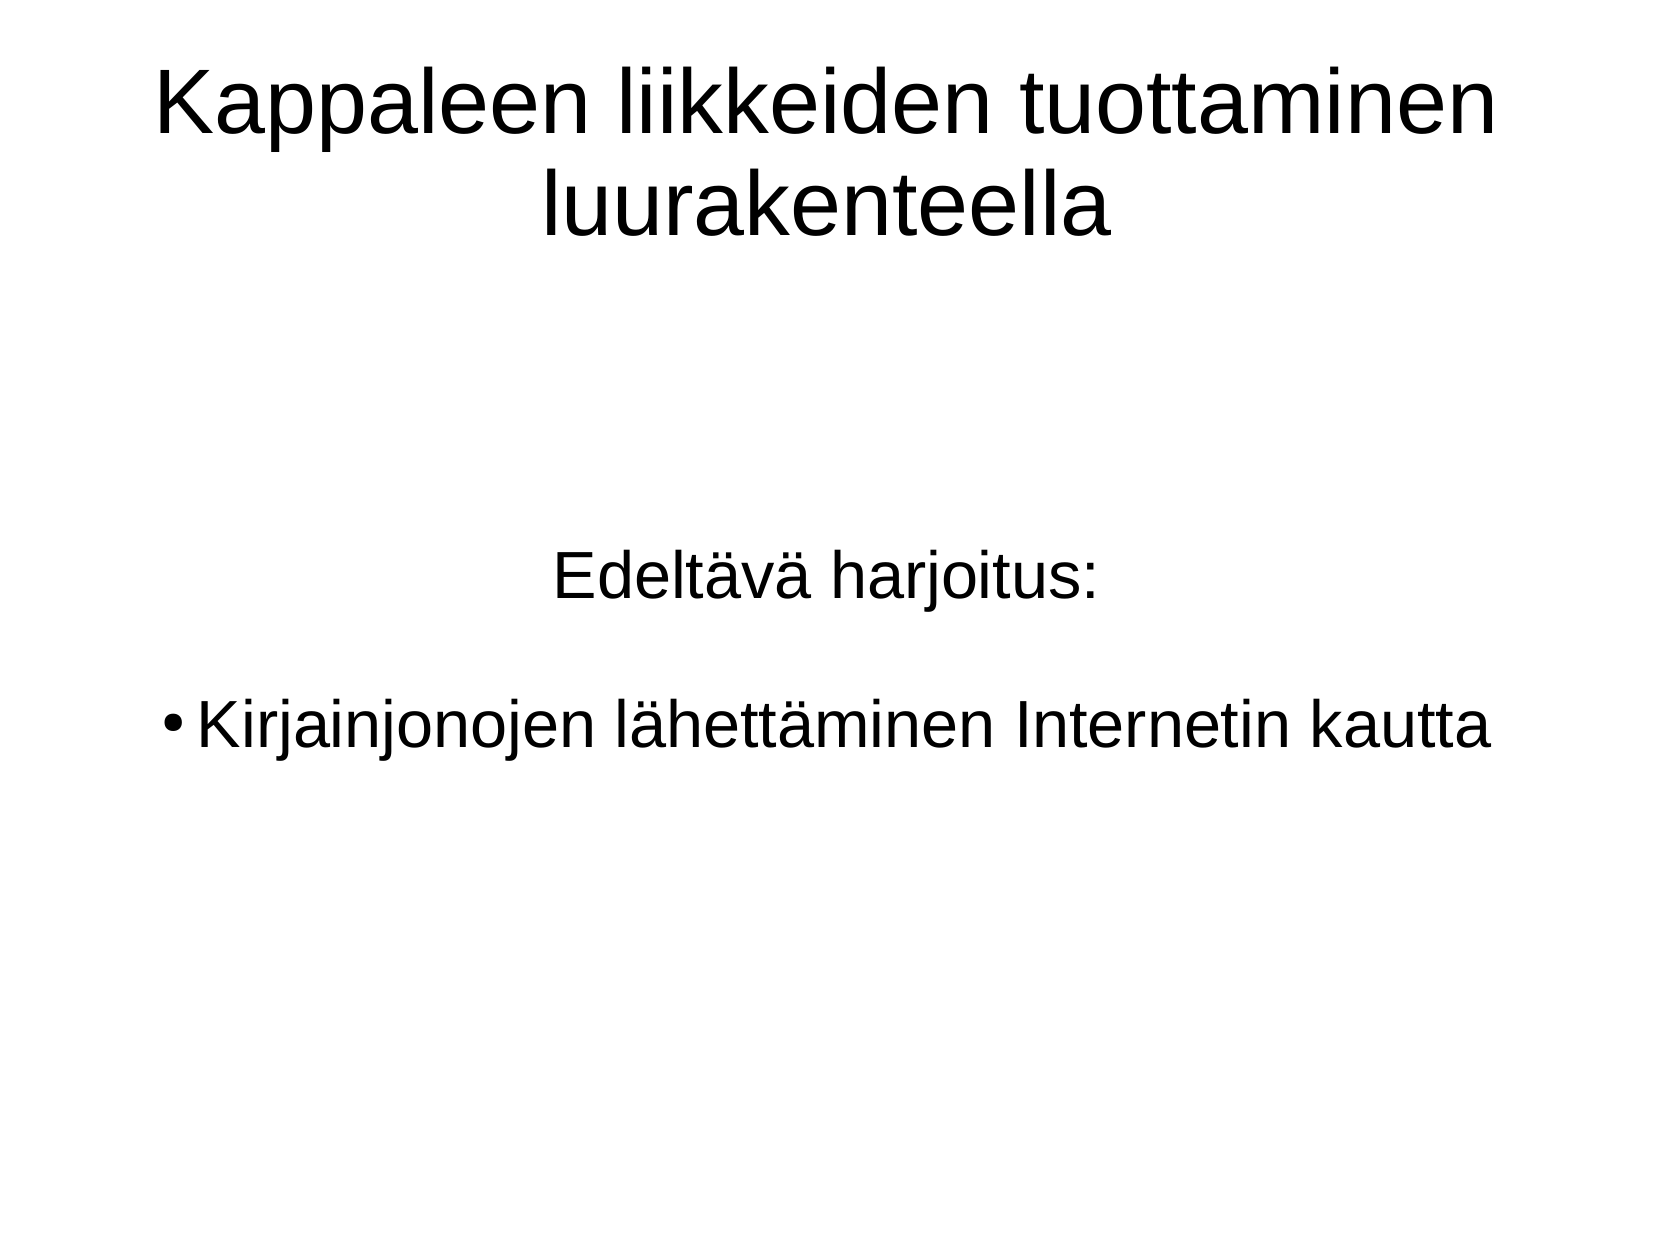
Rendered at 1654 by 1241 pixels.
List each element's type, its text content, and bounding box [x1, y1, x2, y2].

subtitle Edeltävä harjoitus: Kirjainjonojen lähettäminen Internetin kautta [82, 290, 1571, 1010]
title Kappaleen liikkeiden tuottaminen luurakenteella [82, 49, 1571, 257]
